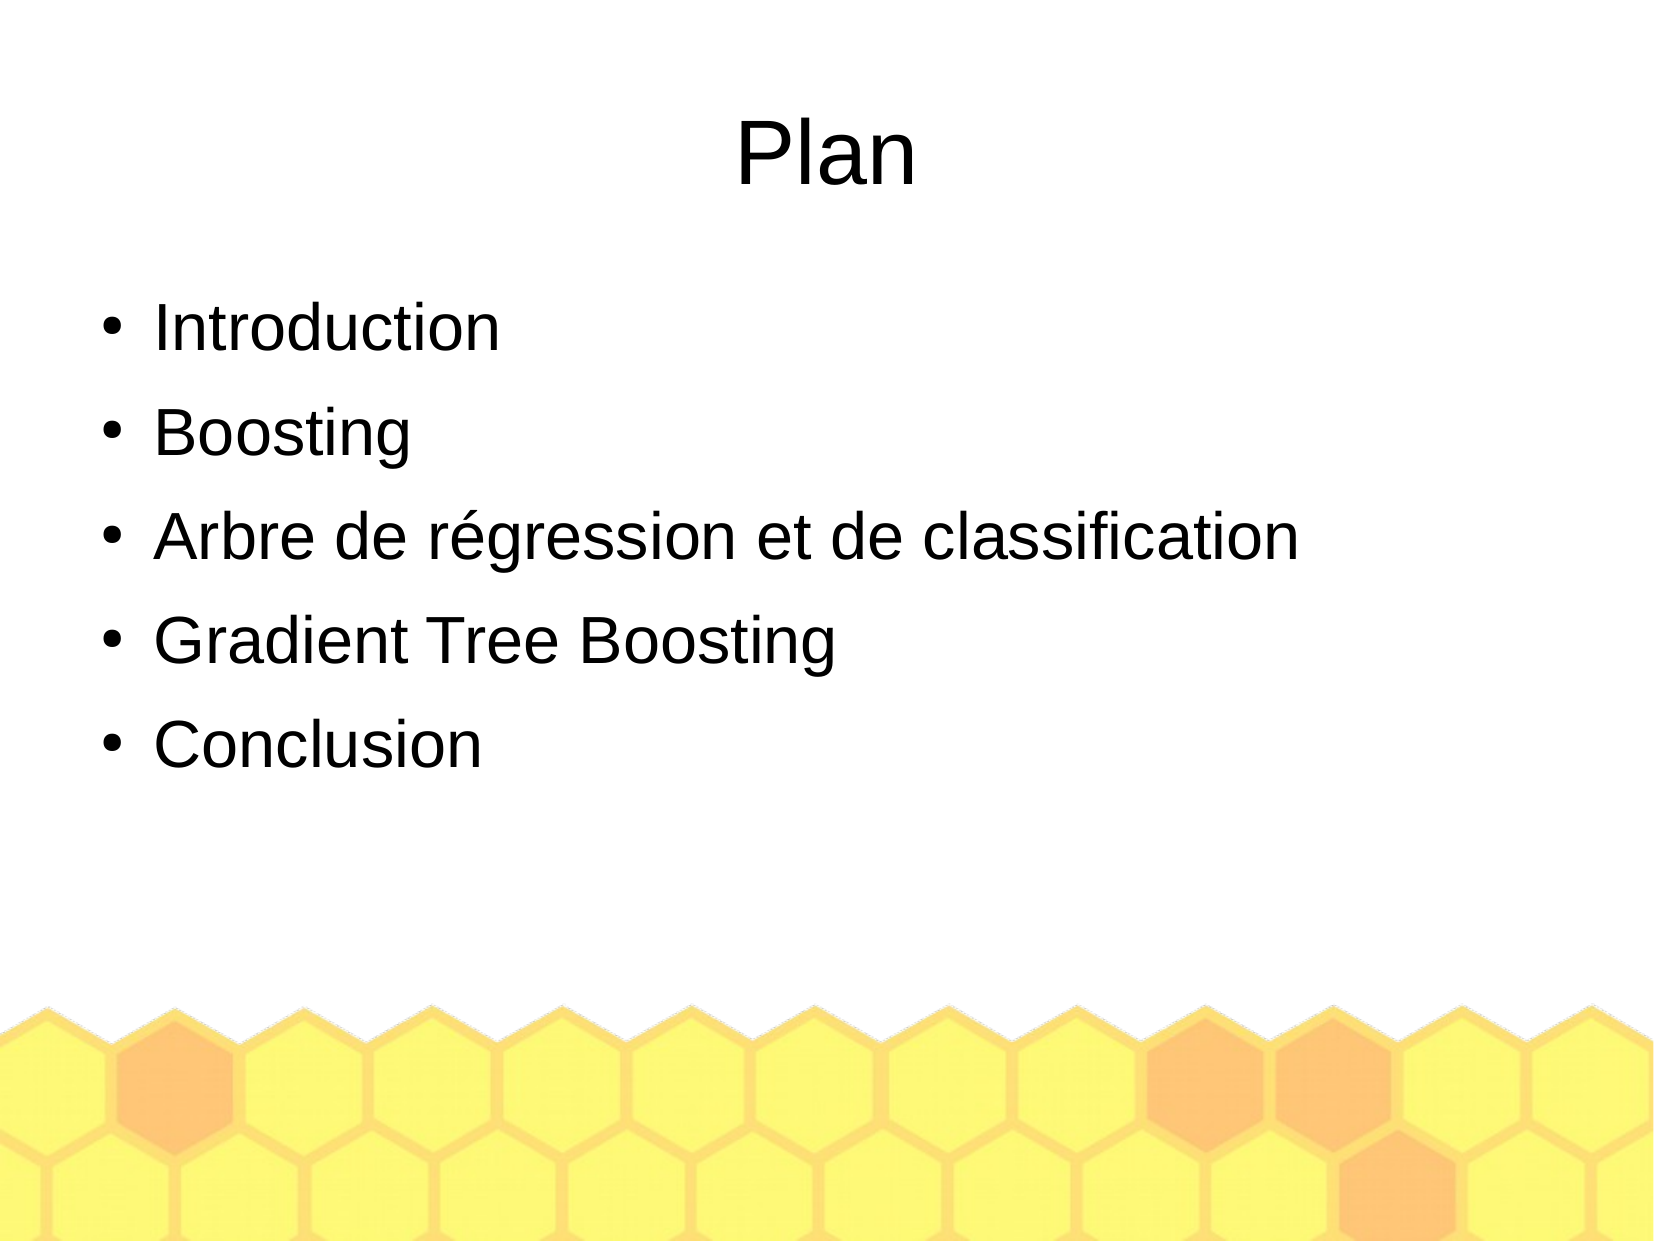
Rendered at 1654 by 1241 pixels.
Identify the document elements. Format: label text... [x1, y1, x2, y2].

list Introduction Boosting Arbre de régression et de classification Gradient Tree Boosting Conclusion [82, 290, 1571, 1010]
picture [0, 1001, 1654, 1241]
title Plan [82, 49, 1571, 257]
